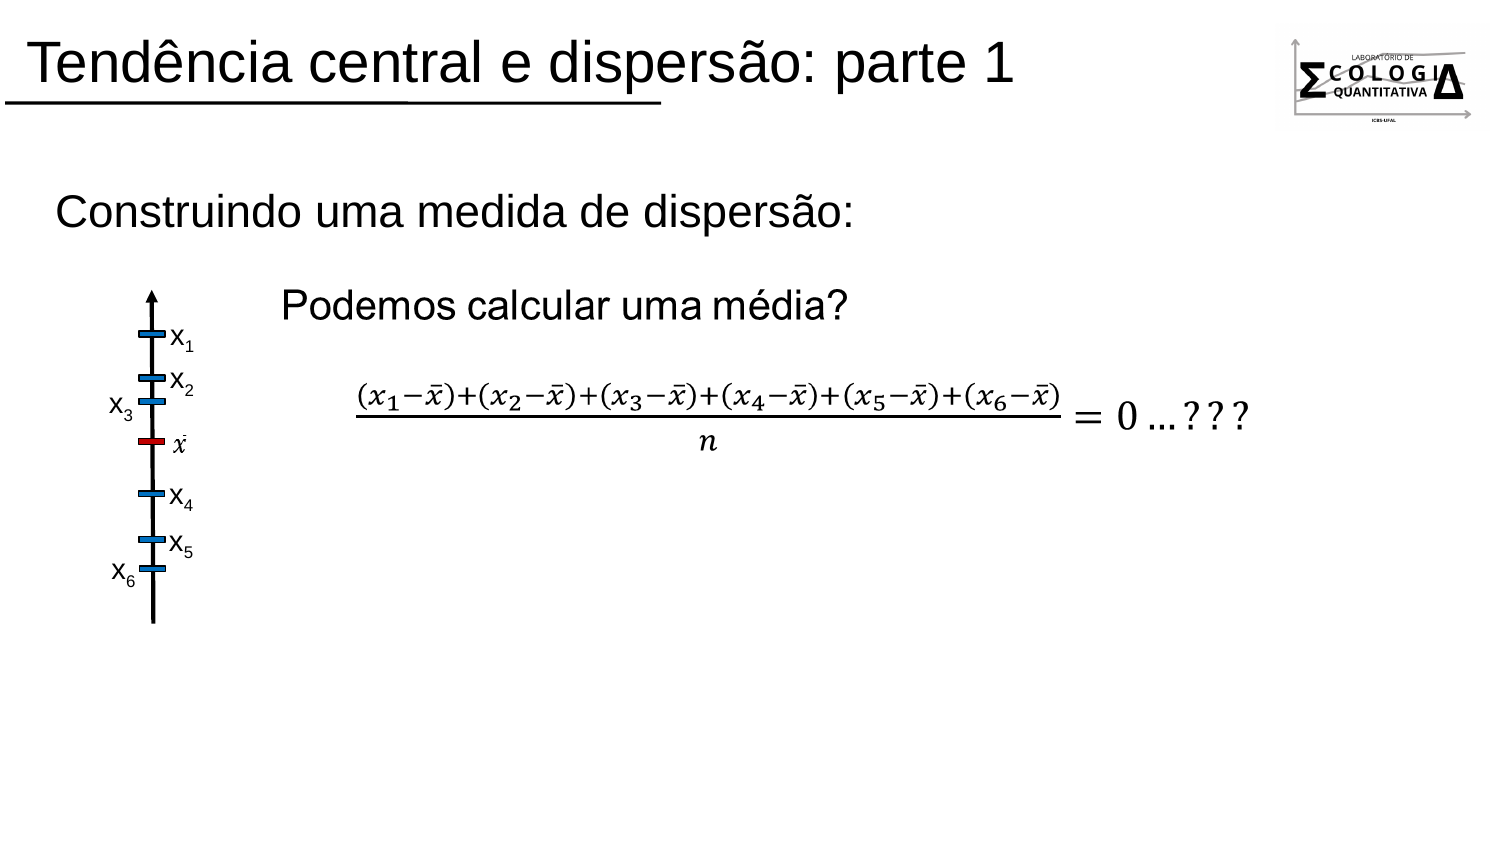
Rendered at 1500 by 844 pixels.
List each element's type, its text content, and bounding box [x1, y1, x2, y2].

text_box Construindo uma medida de dispersão: [40, 174, 1290, 245]
text_box x2 [154, 352, 212, 407]
text_box [139, 331, 155, 337]
text_box [255, 266, 1369, 459]
text_box [139, 375, 154, 381]
text_box x4 [154, 467, 212, 514]
text_box x5 [153, 514, 212, 570]
text_box x1 [155, 308, 213, 364]
picture [1275, 23, 1490, 131]
text_box x6 [96, 543, 154, 598]
text_box [139, 537, 153, 542]
text_box [139, 417, 212, 467]
text_box Tendência central e dispersão: parte 1 [11, 9, 1210, 117]
text_box x3 [93, 377, 152, 432]
text_box [139, 491, 154, 497]
